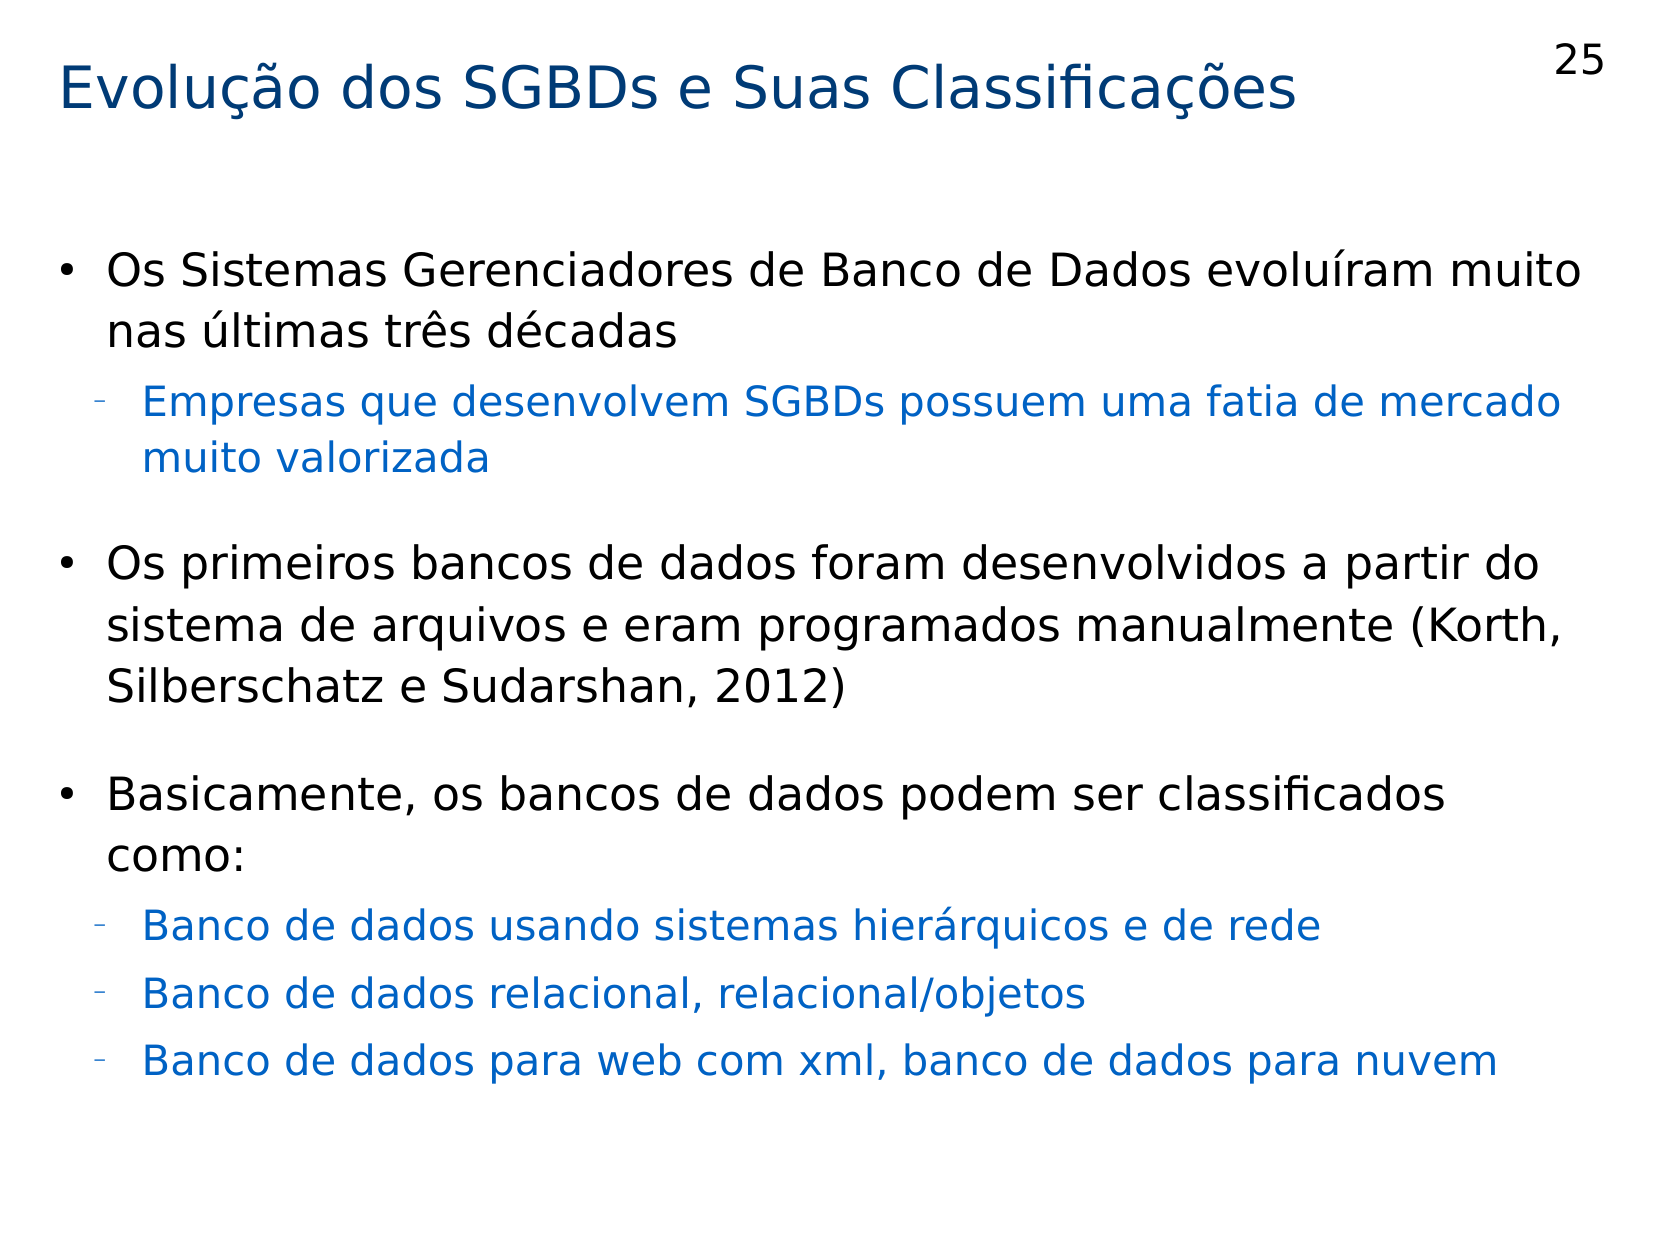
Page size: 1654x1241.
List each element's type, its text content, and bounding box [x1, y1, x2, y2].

list Os Sistemas Gerenciadores de Banco de Dados evoluíram muito nas últimas três décadas Empresas que desenvolvem SGBDs possuem uma fatia de mercado muito valorizada Os primeiros bancos de dados foram desenvolvidos a partir do sistema de arquivos e eram programados manualmente (Korth, Silberschatz e Sudarshan, 2012) Basicamente, os bancos de dados podem ser classificados como: Banco de dados usando sistemas hierárquicos e de rede Banco de dados relacional, relacional/objetos Banco de dados para web com xml, banco de dados para nuvem [59, 236, 1595, 1211]
title Evolução dos SGBDs e Suas Classificações [59, 29, 1506, 148]
